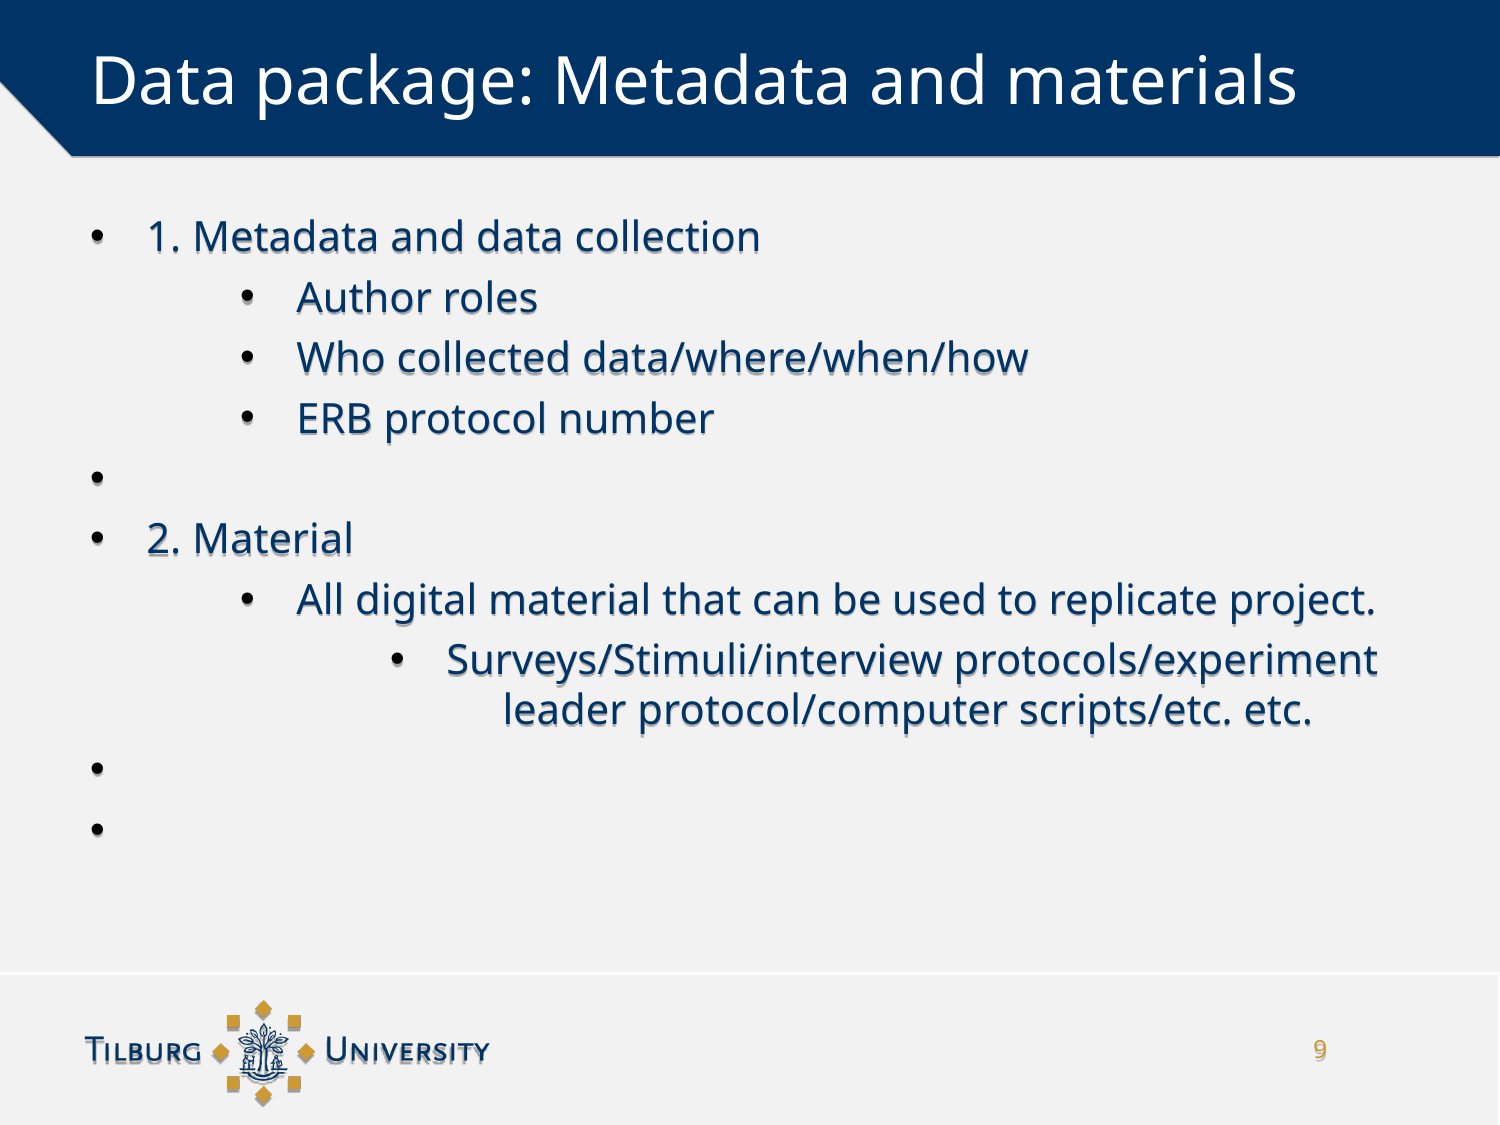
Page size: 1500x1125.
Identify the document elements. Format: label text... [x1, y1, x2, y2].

title Data package: Metadata and materials [75, 0, 1426, 156]
text_box 1. Metadata and data collection Author roles Who collected data/where/when/how ERB protocol number 2. Material All digital material that can be used to replicate project. Surveys/Stimuli/interview protocols/experiment leader protocol/computer scripts/etc. etc. [75, 202, 1426, 971]
text_box [1298, 1026, 1426, 1087]
